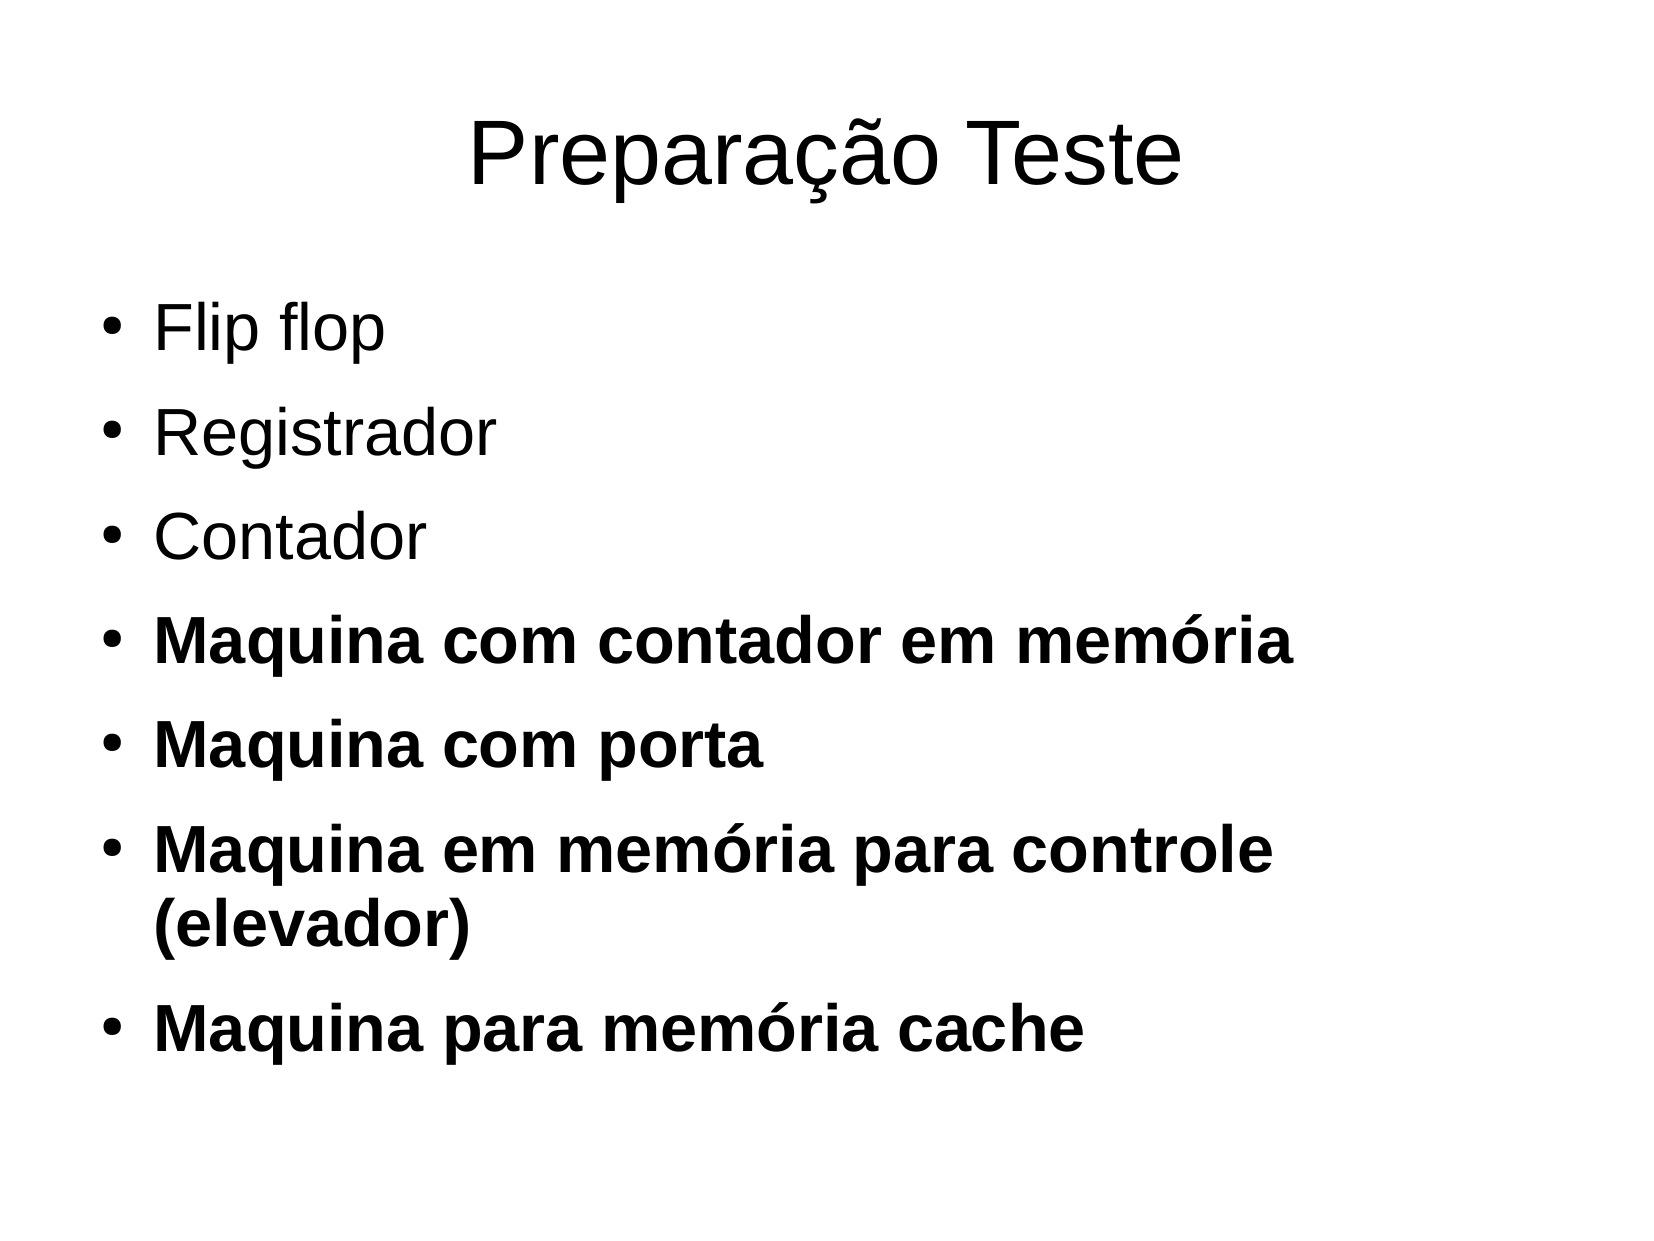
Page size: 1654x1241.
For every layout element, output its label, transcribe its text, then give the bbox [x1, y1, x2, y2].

title Preparação Teste [82, 56, 1571, 250]
list Flip flop Registrador Contador Maquina com contador em memória Maquina com porta Maquina em memória para controle (elevador) Maquina para memória cache [82, 290, 1571, 1094]
